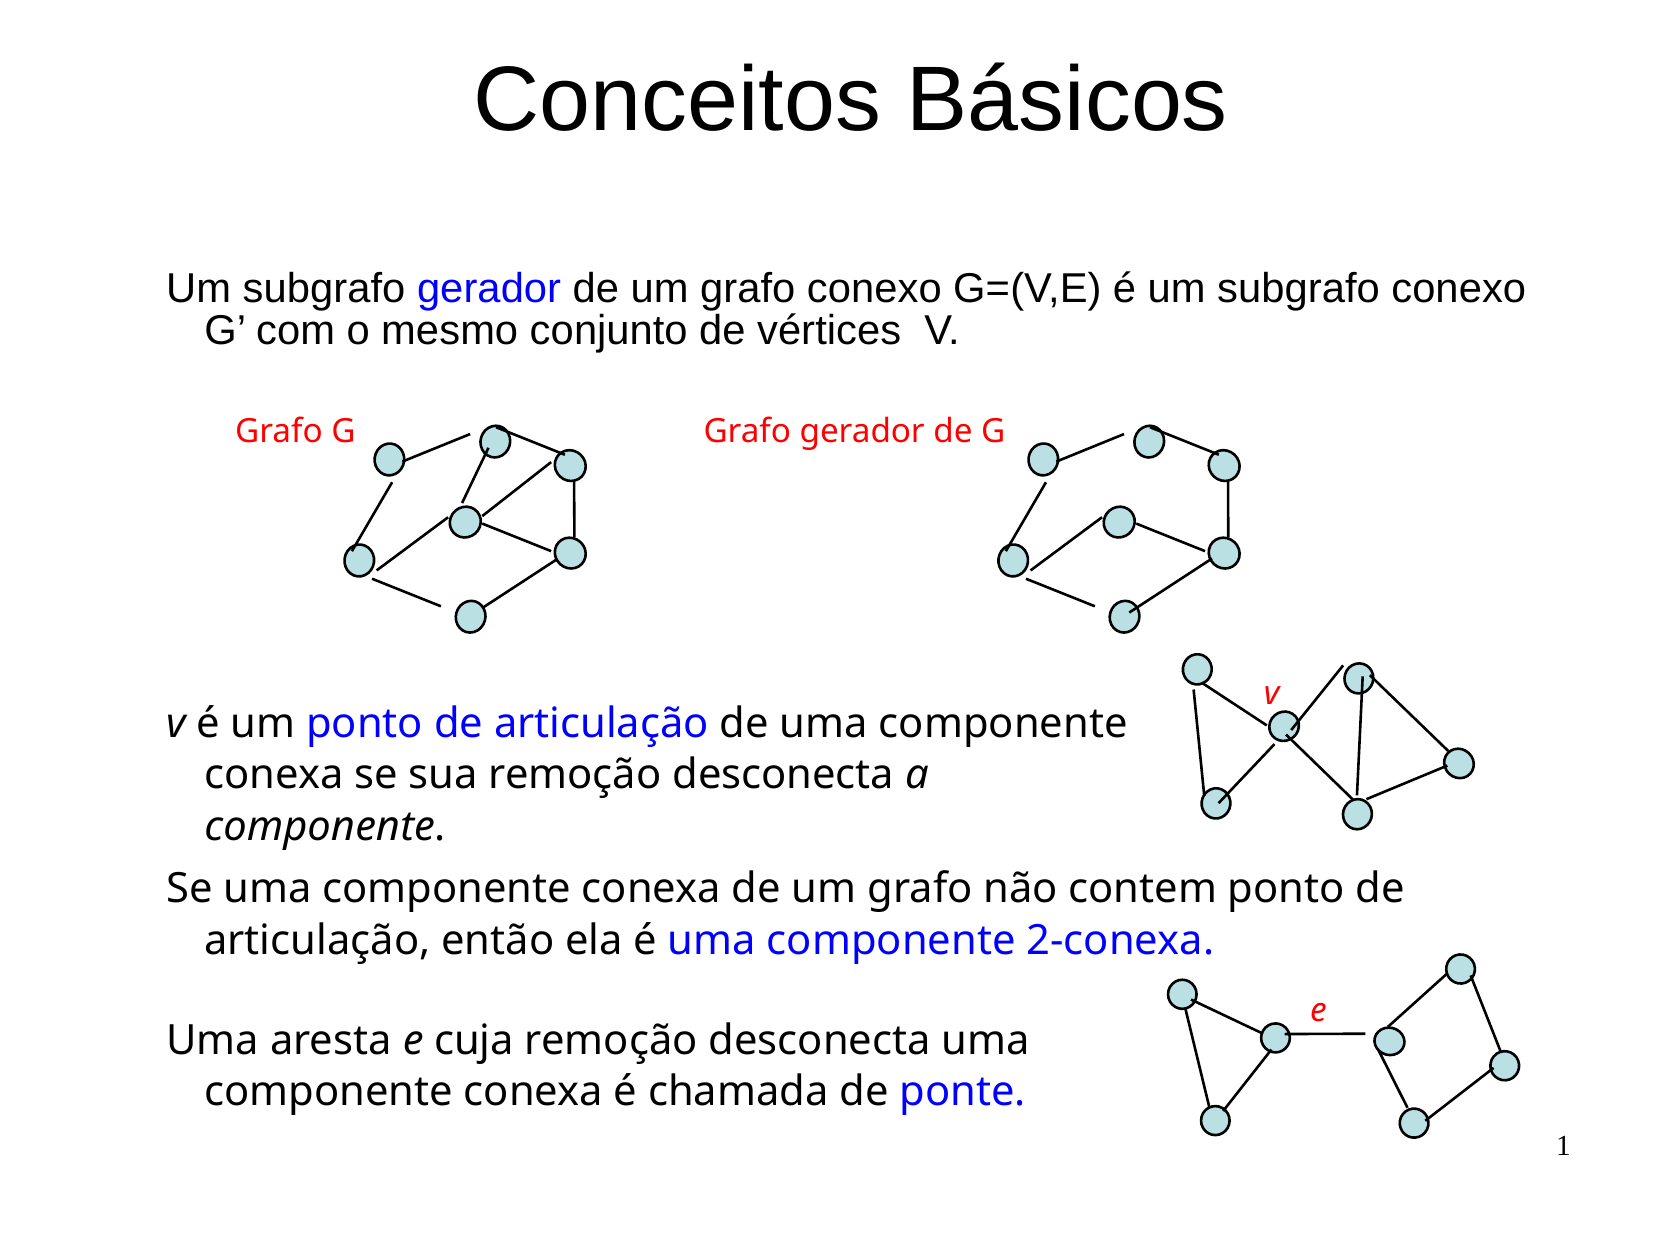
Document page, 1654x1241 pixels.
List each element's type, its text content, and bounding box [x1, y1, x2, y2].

text_box [1342, 799, 1372, 830]
text_box [480, 425, 511, 458]
text_box [1344, 663, 1374, 694]
text_box [554, 537, 586, 569]
text_box [374, 443, 405, 476]
text_box [1109, 600, 1140, 633]
text_box [1269, 723, 1299, 741]
text_box [554, 450, 586, 481]
text_box Se uma componente conexa de um grafo não contem ponto de articulação, então ela é uma componente 2-conexa. [151, 854, 1585, 1006]
title Conceitos Básicos [265, 29, 1437, 168]
text_box e [1315, 1006, 1323, 1011]
list Um subgrafo gerador de um grafo conexo G=(V,E) é um subgrafo conexo G’ com o mesmo conjunto de vértices V. [151, 261, 1585, 623]
text_box Grafo gerador de G [688, 399, 1048, 461]
text_box [1201, 788, 1231, 819]
text_box [344, 544, 375, 577]
text_box [998, 544, 1028, 577]
text_box [455, 600, 486, 633]
text_box [1444, 748, 1474, 779]
text_box v [1249, 661, 1305, 723]
text_box Grafo G [220, 399, 386, 461]
text_box [1261, 1023, 1290, 1053]
text_box [1399, 1108, 1429, 1138]
text_box [1374, 1027, 1405, 1056]
text_box [1490, 1051, 1520, 1081]
text_box [1182, 654, 1212, 685]
text_box [1103, 506, 1135, 538]
text_box v é um ponto de articulação de uma componente conexa se sua remoção desconecta a componente. [151, 688, 1158, 813]
text_box [1134, 425, 1165, 458]
text_box [1028, 444, 1059, 476]
text_box e [1295, 1006, 1351, 1039]
text_box Uma aresta e cuja remoção desconecta uma componente conexa é chamada de ponte. [151, 1005, 1130, 1130]
text_box [1208, 537, 1240, 569]
text_box [449, 506, 481, 538]
text_box [1201, 1106, 1230, 1136]
text_box [1208, 450, 1240, 481]
